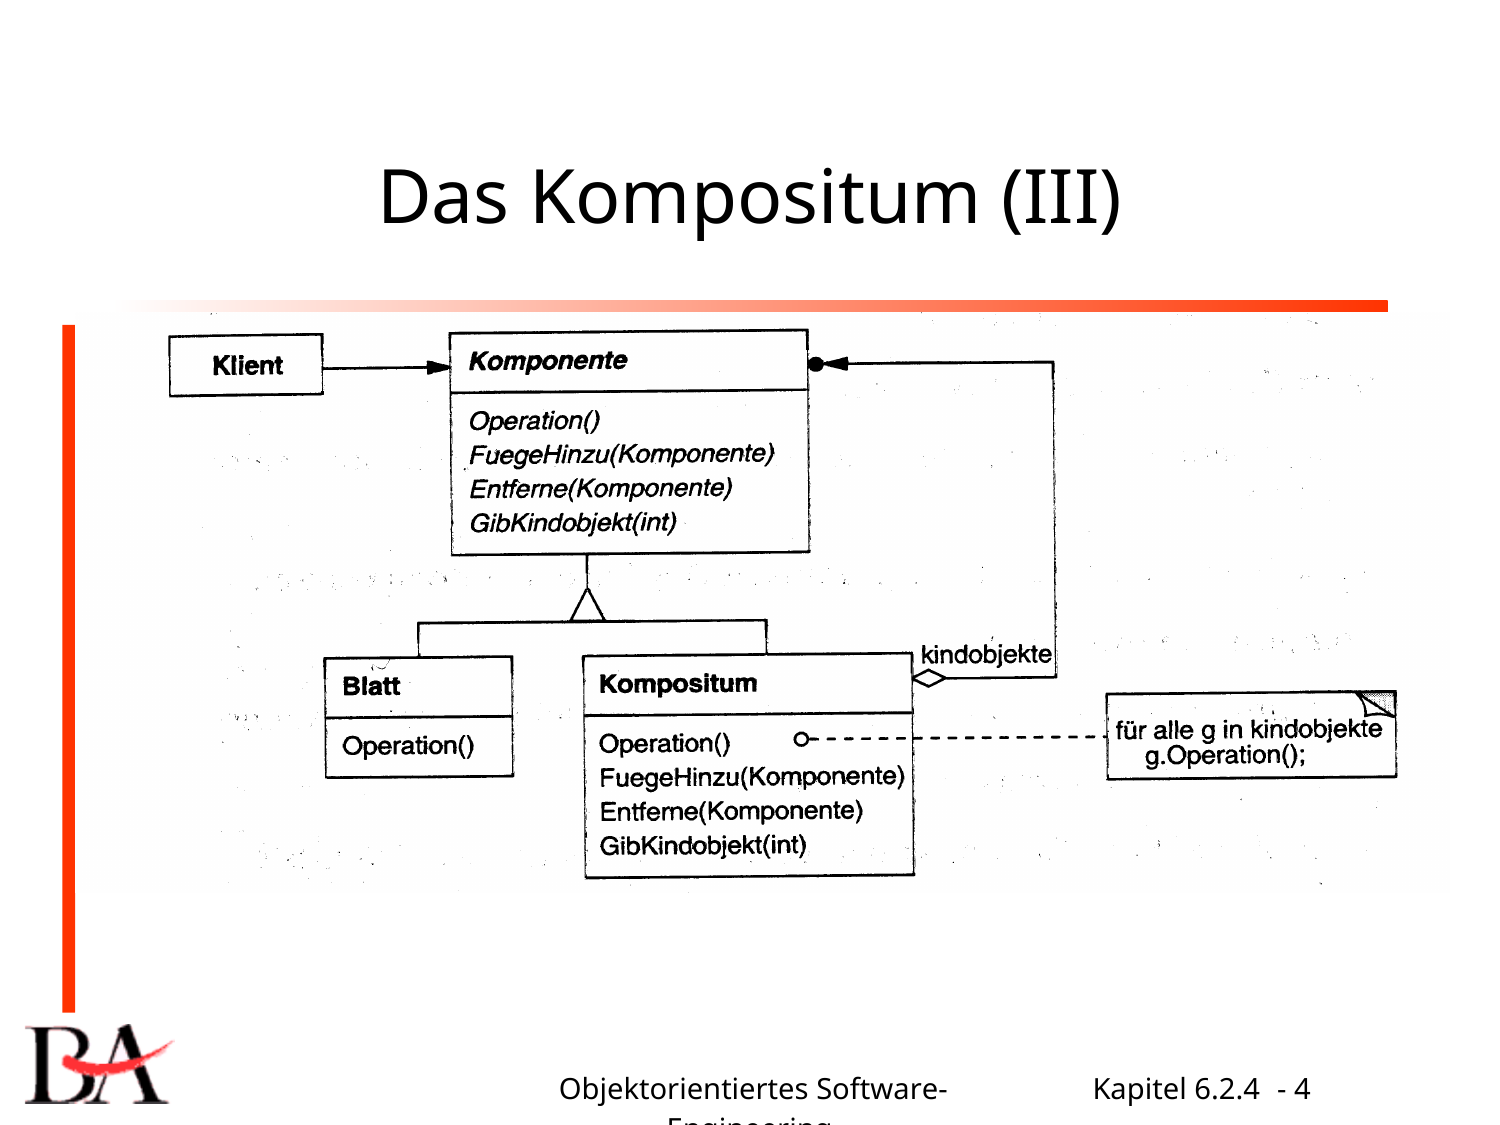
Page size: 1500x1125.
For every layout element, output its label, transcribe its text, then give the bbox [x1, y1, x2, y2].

title Das Kompositum (III) [112, 99, 1388, 288]
picture [24, 1024, 175, 1104]
chart [75, 312, 1450, 893]
